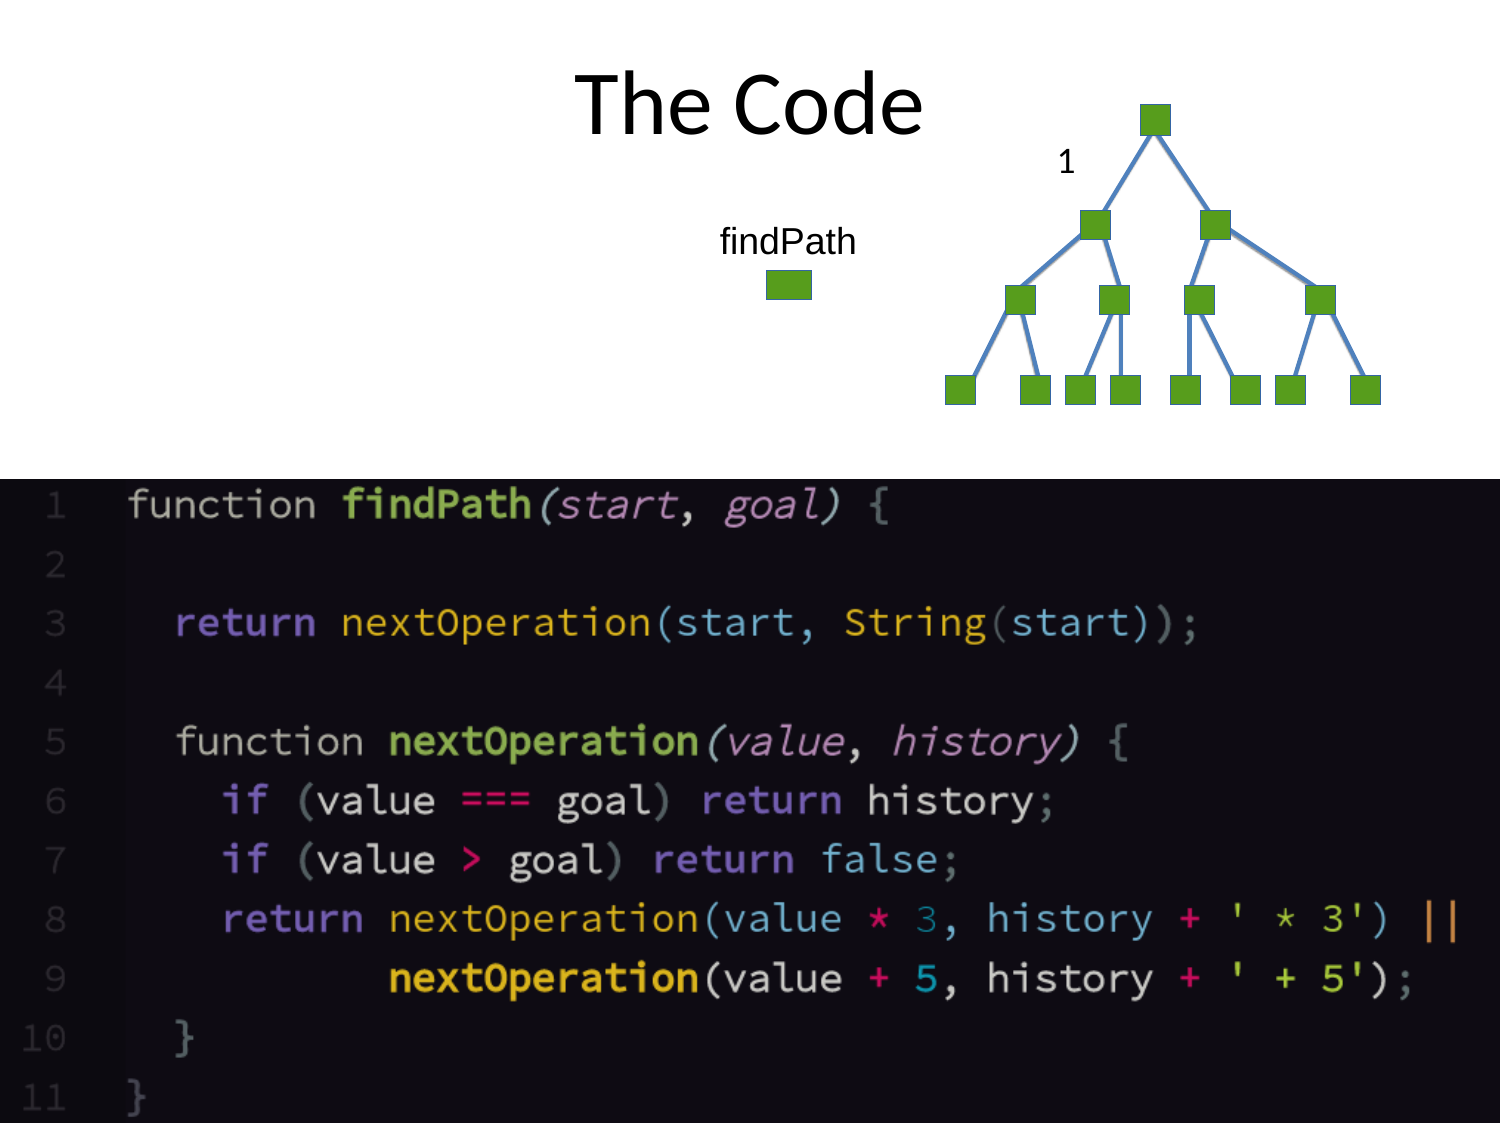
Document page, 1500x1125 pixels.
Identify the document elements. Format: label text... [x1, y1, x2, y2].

text_box [945, 375, 976, 405]
text_box [1065, 375, 1096, 405]
picture [0, 479, 1500, 1123]
text_box [1140, 104, 1171, 136]
text_box [1230, 375, 1261, 405]
text_box [1275, 375, 1306, 405]
text_box [1200, 210, 1231, 240]
text_box findPath [705, 213, 872, 271]
text_box [1305, 285, 1336, 315]
text_box [1170, 375, 1201, 405]
text_box [1080, 210, 1111, 240]
text_box [1005, 285, 1036, 315]
text_box [1099, 285, 1130, 315]
title The Code [75, 3, 1425, 192]
title The Code [1120, 138, 1191, 192]
text_box [1020, 375, 1051, 405]
text_box [1350, 375, 1381, 405]
text_box [766, 271, 812, 300]
text_box 1 [1041, 128, 1091, 189]
text_box [1110, 375, 1141, 405]
text_box [1184, 285, 1215, 315]
